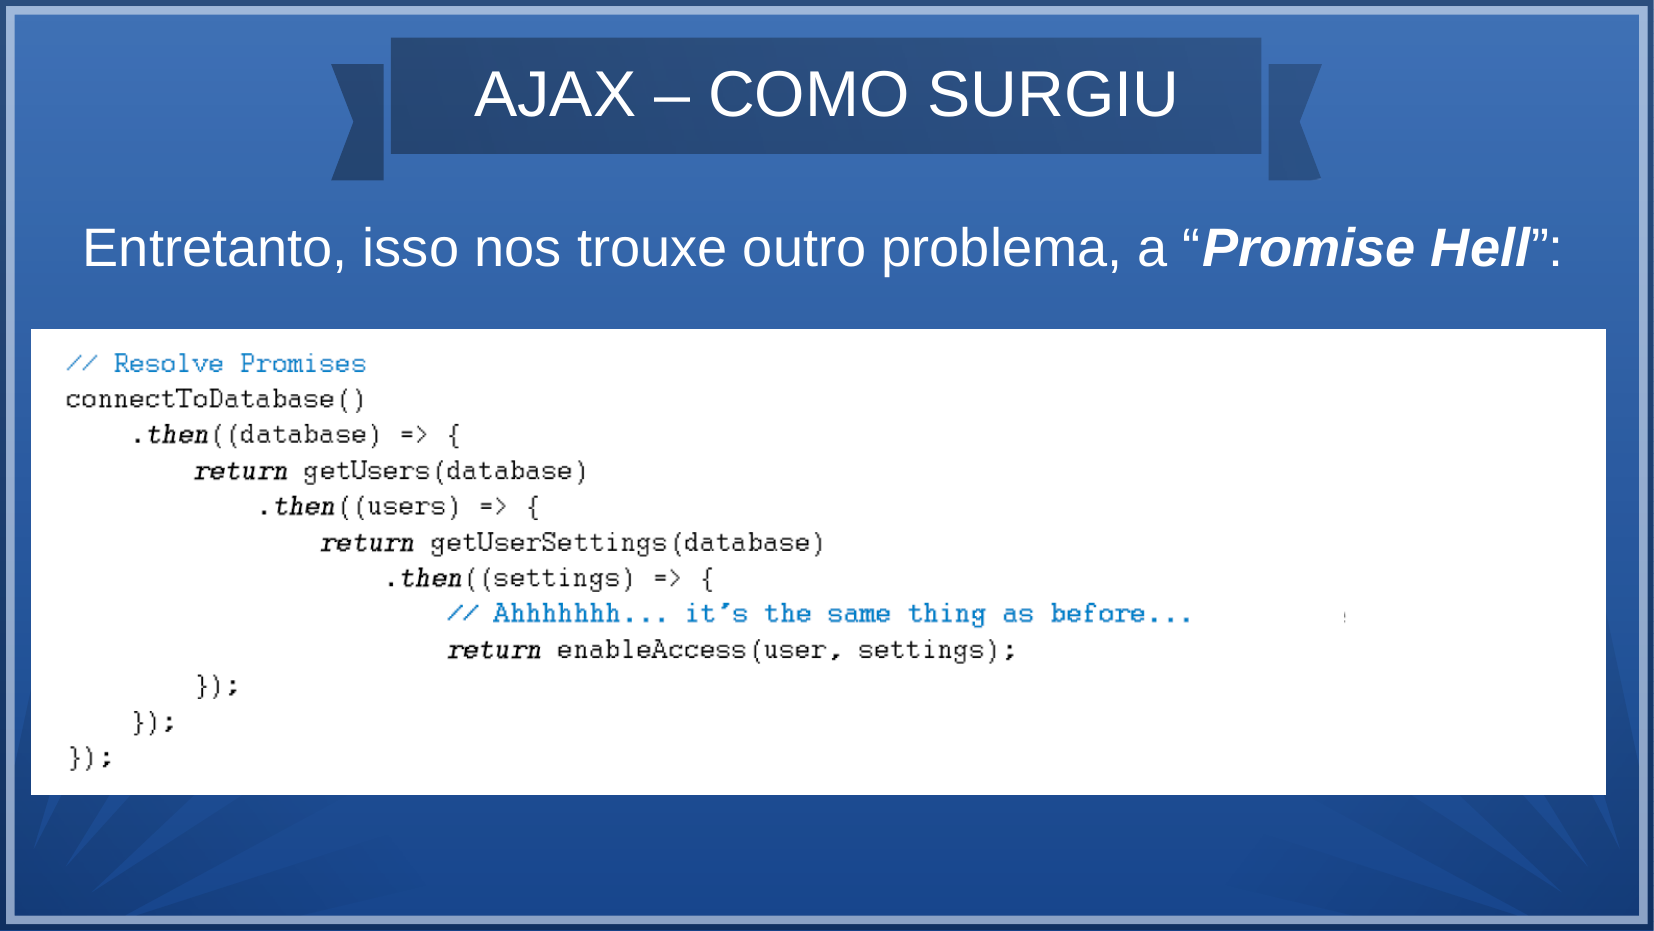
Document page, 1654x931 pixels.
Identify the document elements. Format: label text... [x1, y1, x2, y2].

title AJAX – COMO SURGIU [389, 35, 1264, 154]
list Entretanto, isso nos trouxe outro problema, a “Promise Hell”: [82, 217, 1571, 329]
picture [31, 329, 1606, 796]
